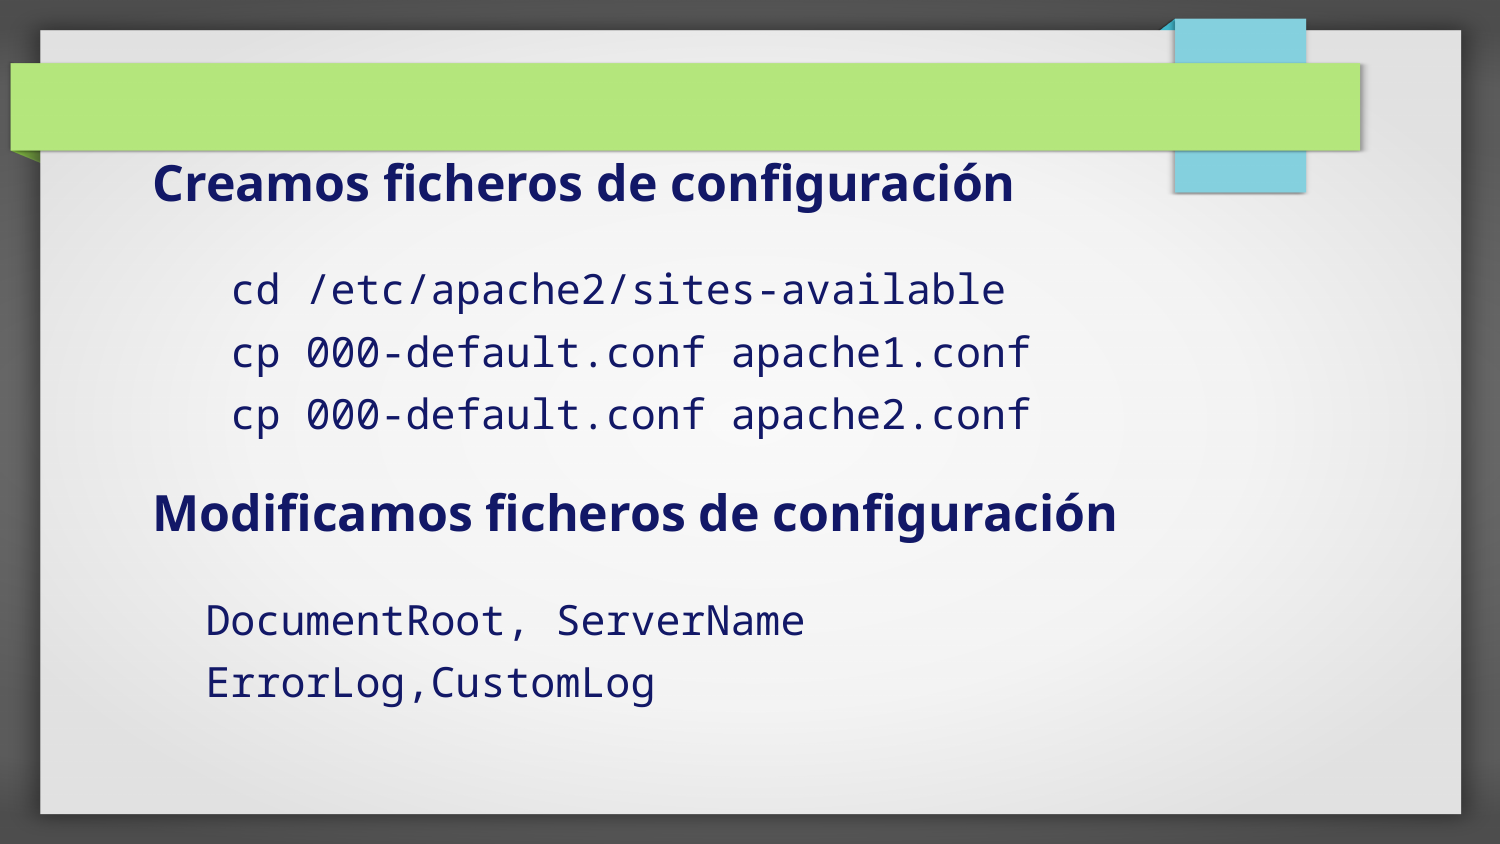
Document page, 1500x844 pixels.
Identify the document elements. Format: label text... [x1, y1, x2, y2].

title Creamos ficheros de configuración [137, 146, 1276, 227]
title Modificamos ficheros de configuración [137, 477, 1276, 557]
list DocumentRoot, ServerName ErrorLog,CustomLog [190, 578, 1424, 827]
list cd /etc/apache2/sites-available cp 000-default.conf apache1.conf cp 000-default.conf apache2.conf [190, 248, 1424, 497]
picture [0, 0, 1500, 844]
